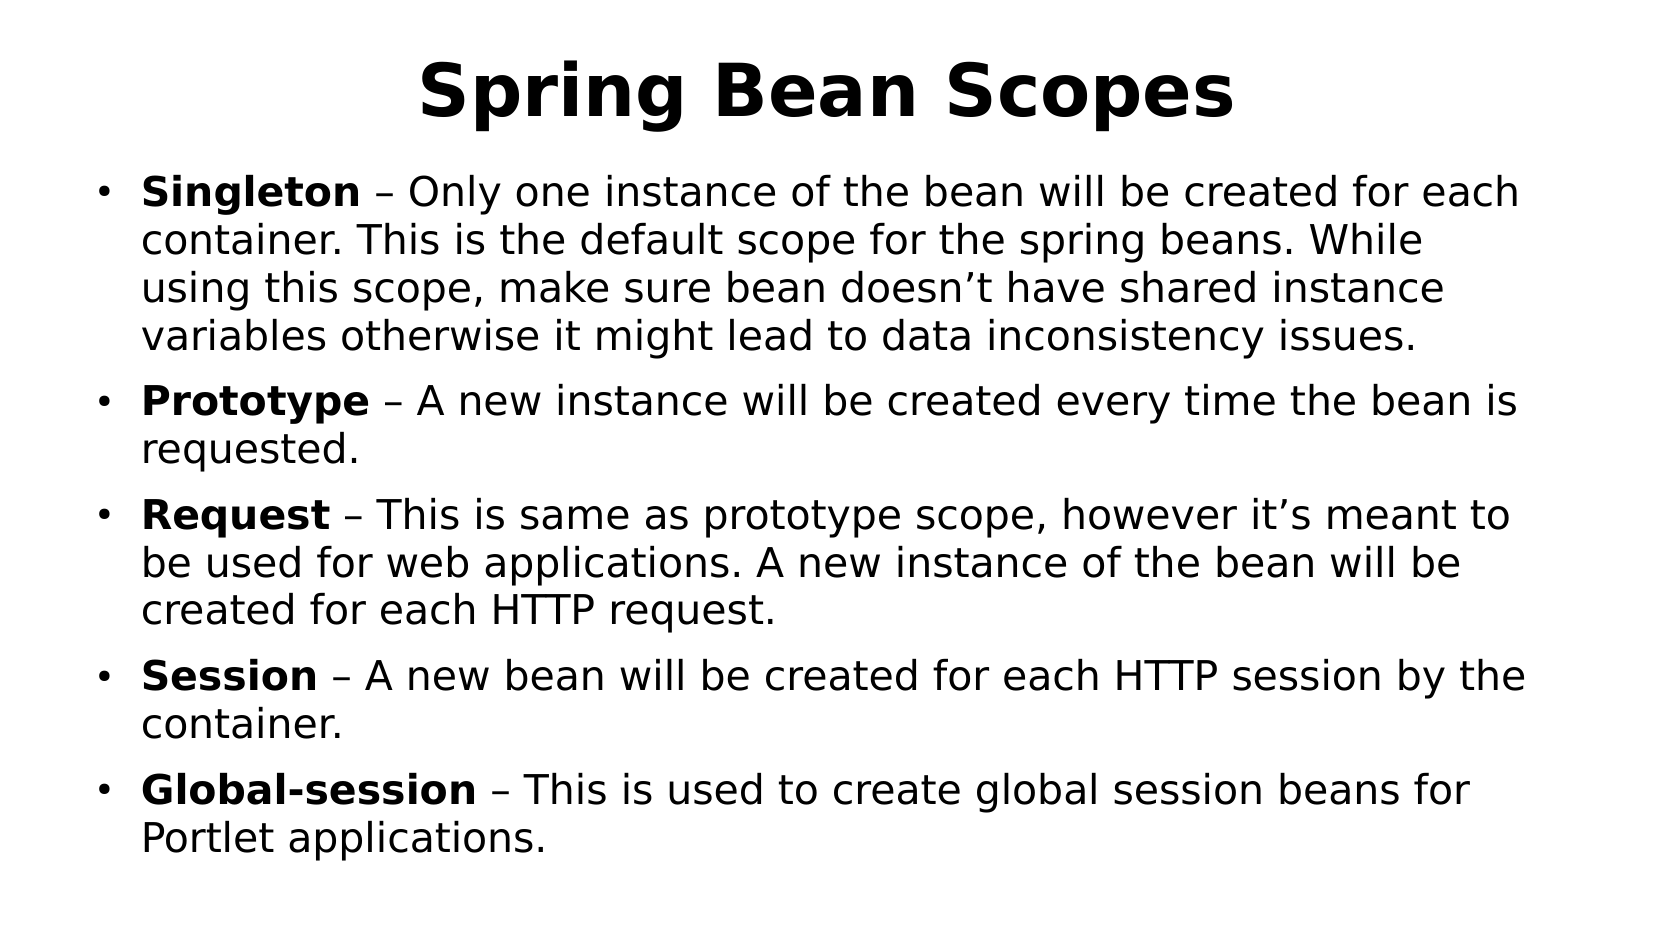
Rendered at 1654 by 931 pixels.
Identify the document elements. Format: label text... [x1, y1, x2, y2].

title Spring Bean Scopes [82, 37, 1571, 147]
list Singleton – Only one instance of the bean will be created for each container. This is the default scope for the spring beans. While using this scope, make sure bean doesn’t have shared instance variables otherwise it might lead to data inconsistency issues. Prototype – A new instance will be created every time the bean is requested. Request – This is same as prototype scope, however it’s meant to be used for web applications. A new instance of the bean will be created for each HTTP request. Session – A new bean will be created for each HTTP session by the container. Global-session – This is used to create global session beans for Portlet applications. [82, 168, 1538, 889]
